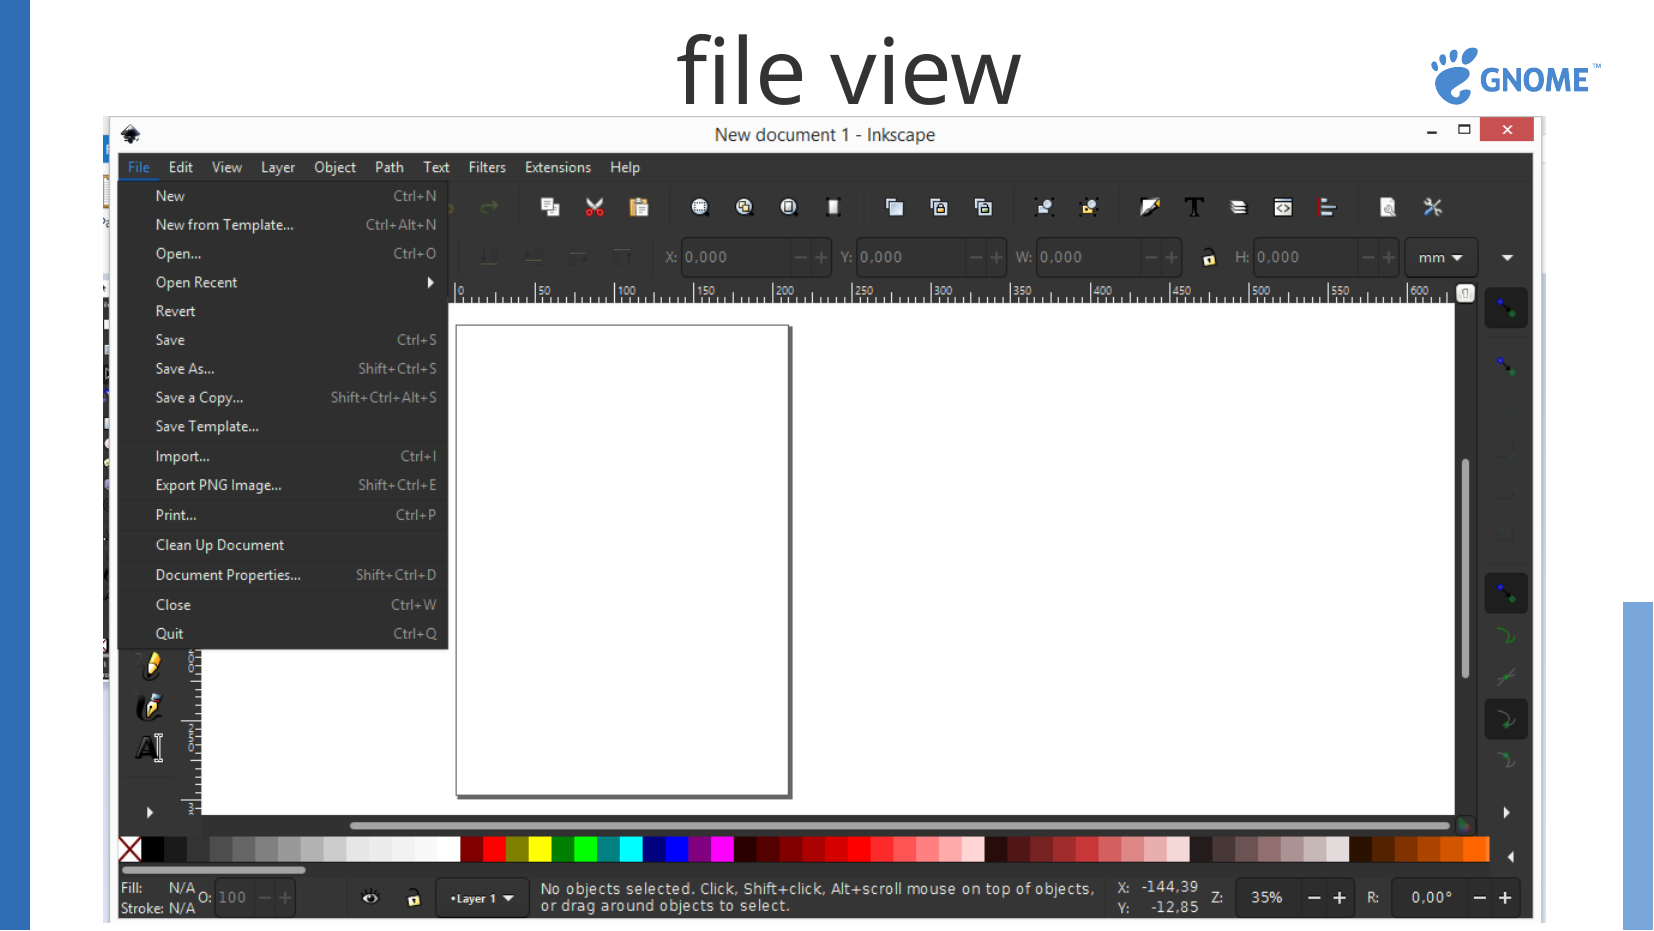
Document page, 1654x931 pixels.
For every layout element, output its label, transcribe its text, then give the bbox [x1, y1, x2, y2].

title file view [514, 0, 1186, 116]
picture [103, 116, 1546, 923]
